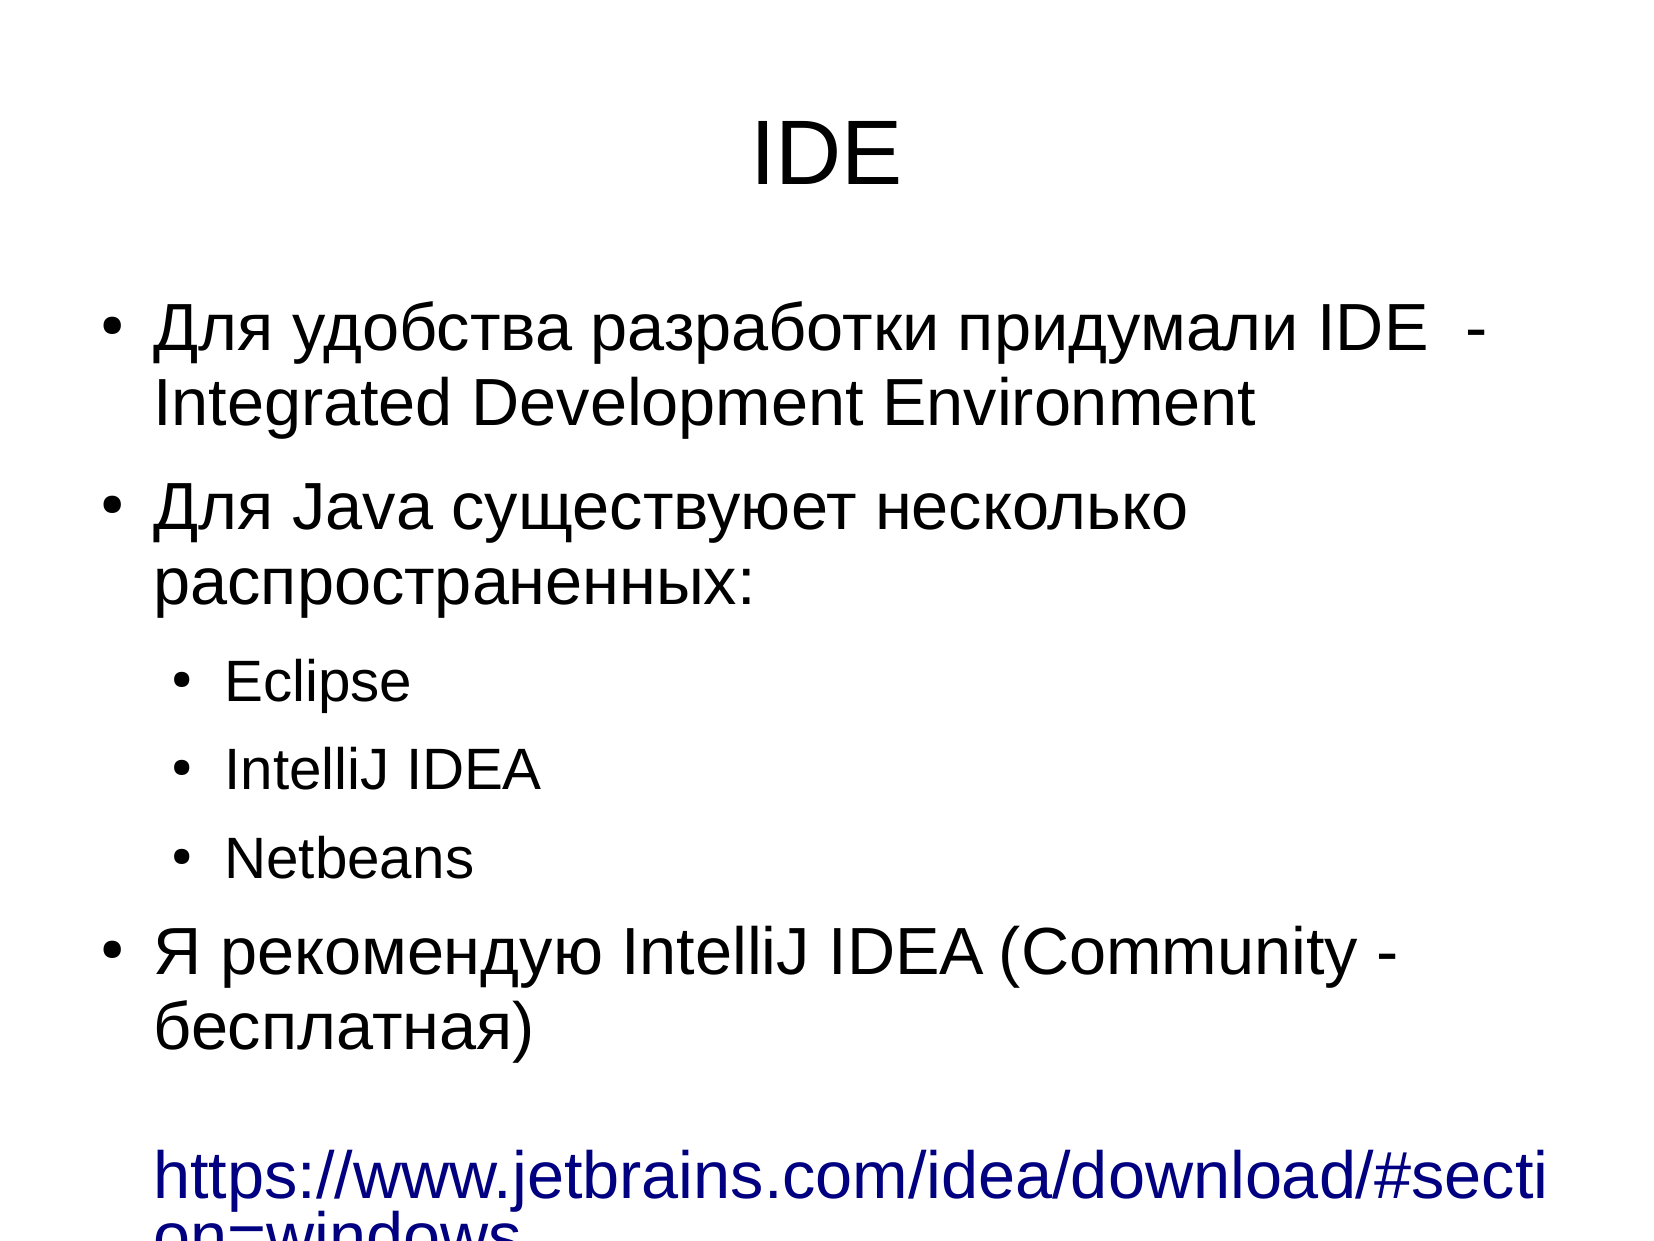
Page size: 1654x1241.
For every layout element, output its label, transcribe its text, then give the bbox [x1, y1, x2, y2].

title IDE [82, 49, 1571, 257]
list Для удобства разработки придумали IDE - Integrated Development Environment Для Java существуюет несколько распространенных: Eclipse IntelliJ IDEA Netbeans Я рекомендую IntelliJ IDEA (Community - бесплатная) https://www.jetbrains.com/idea/download/#section=windows [82, 290, 1571, 1241]
